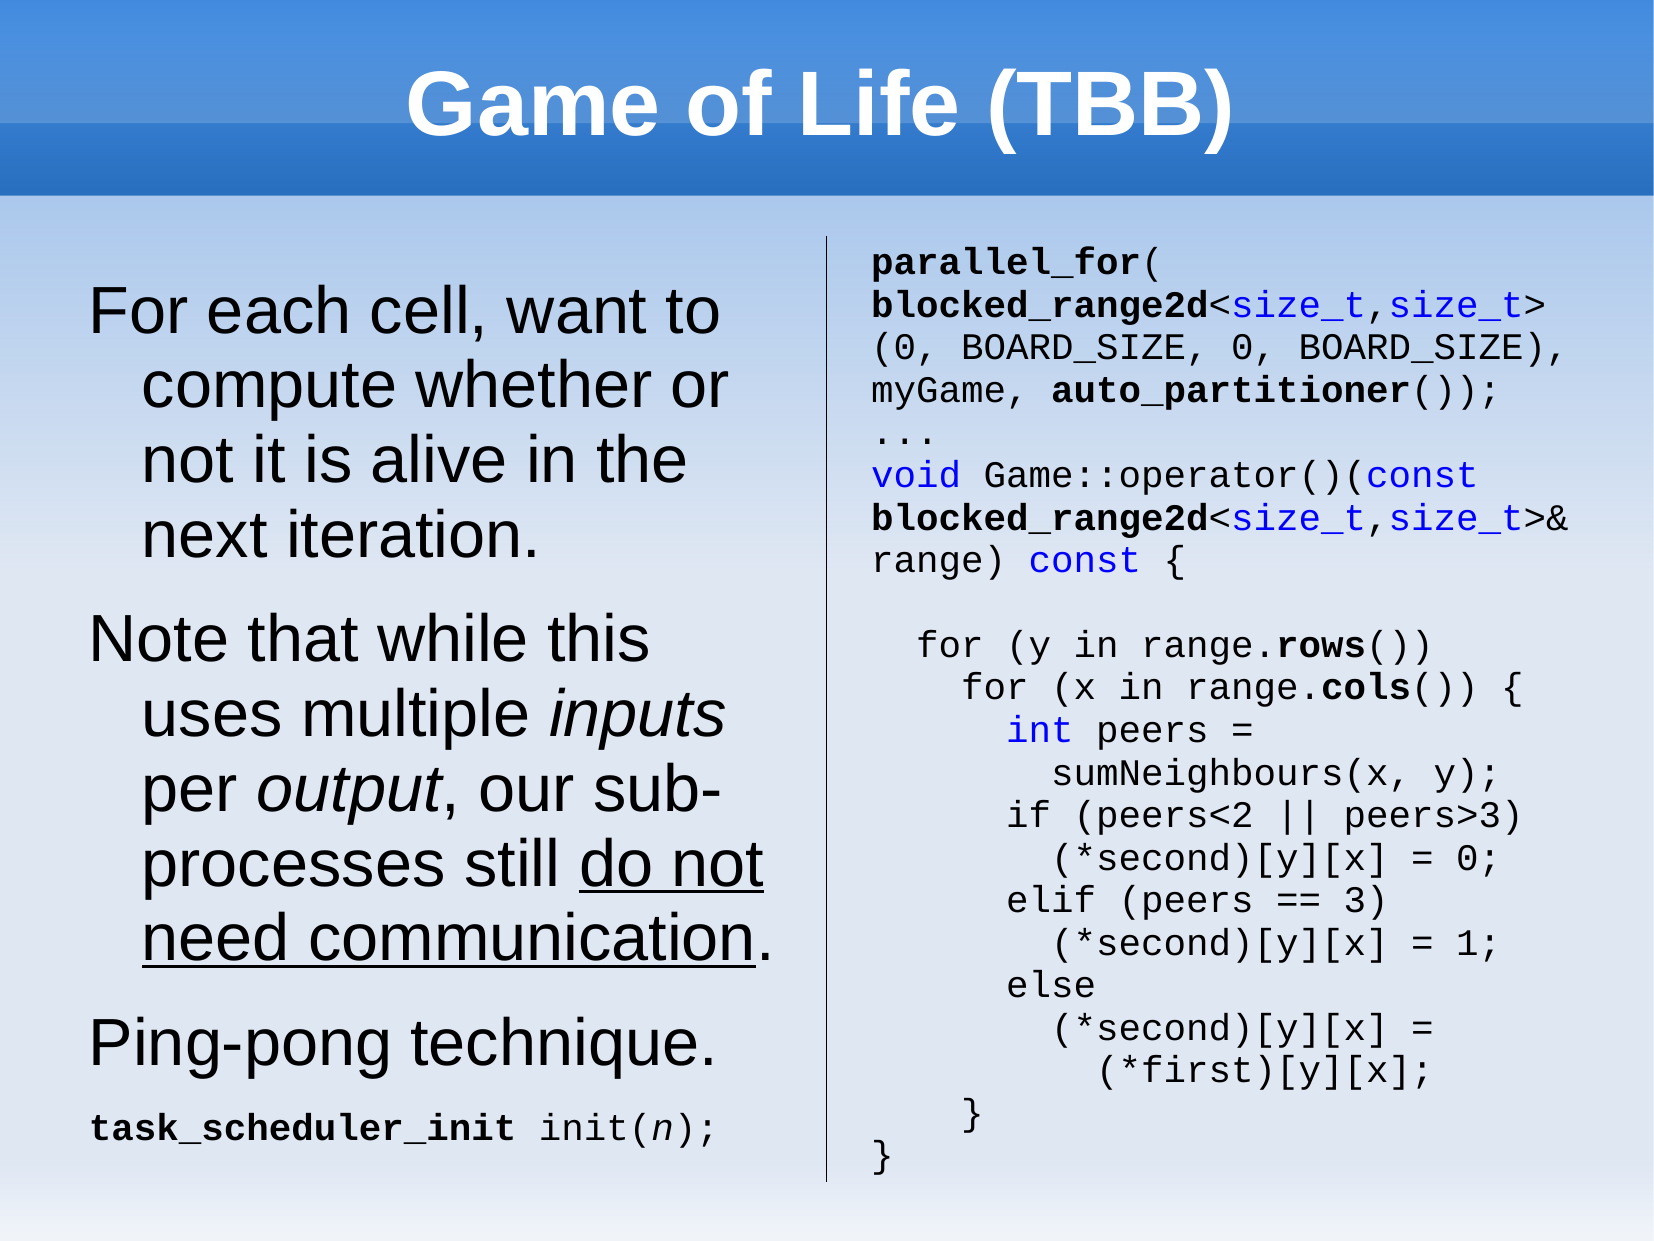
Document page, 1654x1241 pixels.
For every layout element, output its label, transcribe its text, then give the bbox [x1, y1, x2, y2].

text_box parallel_for( blocked_range2d<size_t,size_t> (0, BOARD_SIZE, 0, BOARD_SIZE), myGame, auto_partitioner()); ... void Game::operator()(const blocked_range2d<size_t,size_t>& range) const { for (y in range.rows()) for (x in range.cols()) { int peers = sumNeighbours(x, y); if (peers<2 || peers>3) (*second)[y][x] = 0; elif (peers == 3) (*second)[y][x] = 1; else (*second)[y][x] = (*first)[y][x]; } } [856, 236, 1595, 1204]
title Game of Life (TBB) [76, 0, 1565, 208]
list For each cell, want to compute whether or not it is alive in the next iteration. Note that while this uses multiple inputs per output, our sub-processes still do not need communication. Ping-pong technique. task_scheduler_init init(n); [71, 272, 798, 1152]
picture [0, 0, 1654, 1241]
